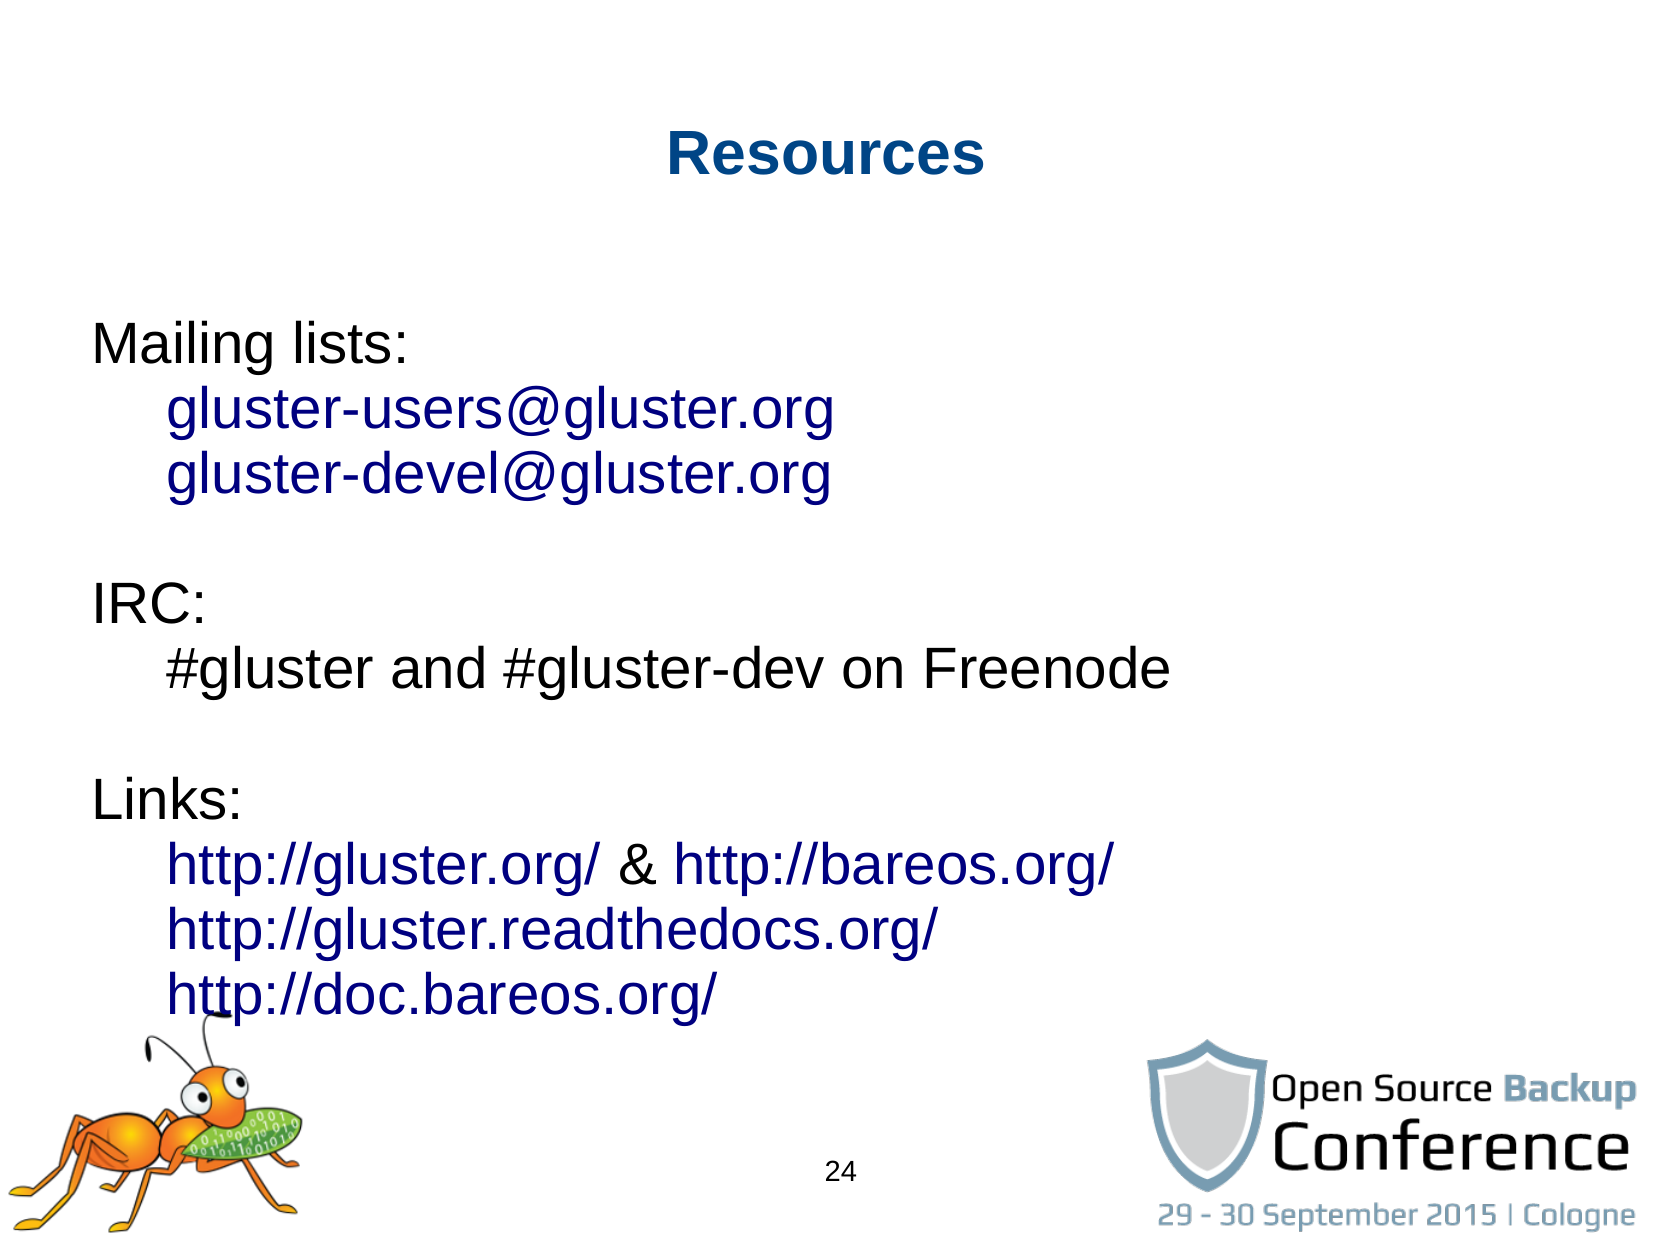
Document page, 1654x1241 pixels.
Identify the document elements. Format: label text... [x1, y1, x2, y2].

text_box Mailing lists: gluster-users@gluster.org gluster-devel@gluster.org IRC: #gluster and #gluster-dev on Freenode Links: http://gluster.org/ & http://bareos.org/ http://gluster.readthedocs.org/ http://doc.bareos.org/ [76, 303, 1561, 1099]
picture [1132, 1033, 1654, 1241]
title Resources [82, 49, 1571, 257]
picture [5, 1009, 306, 1235]
